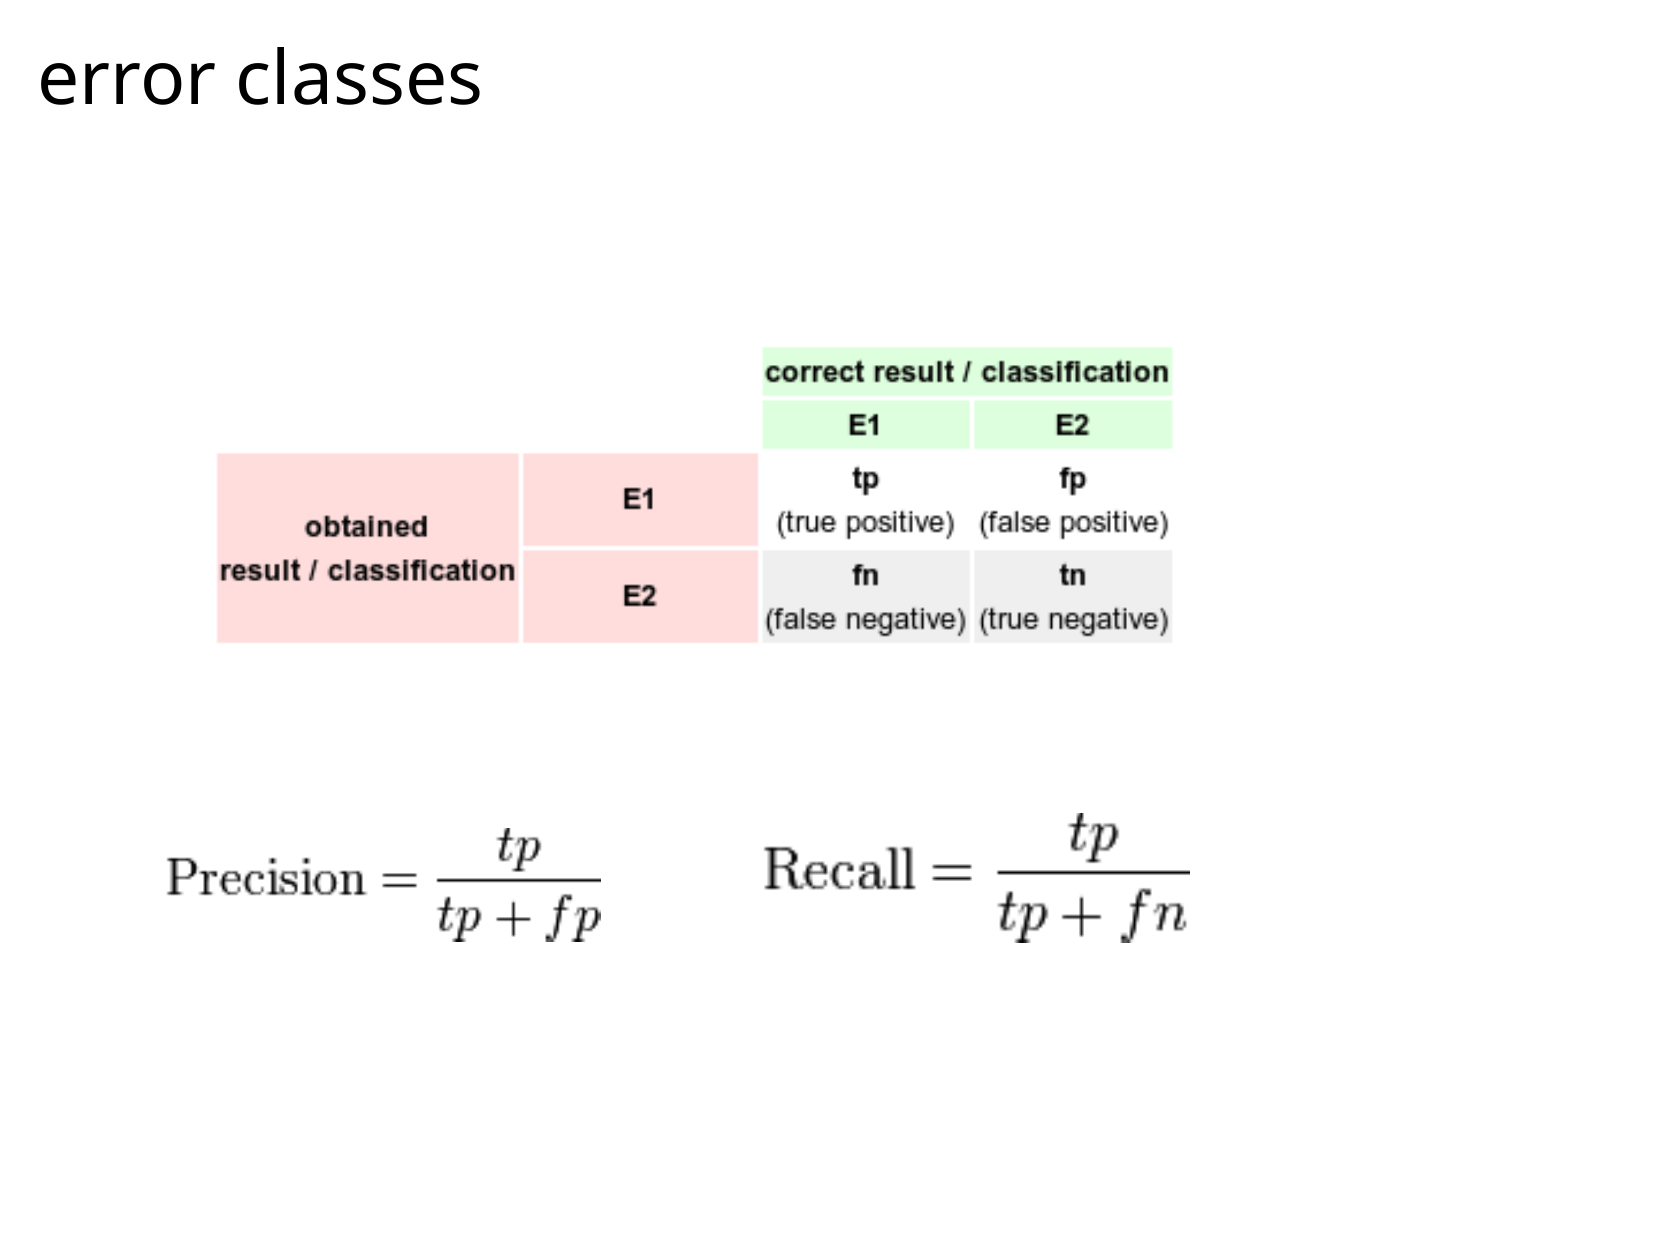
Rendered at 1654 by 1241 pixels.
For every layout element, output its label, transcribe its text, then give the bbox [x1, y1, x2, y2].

picture [166, 828, 601, 942]
title error classes [37, 0, 1613, 151]
picture [763, 813, 1190, 943]
picture [204, 341, 1196, 655]
